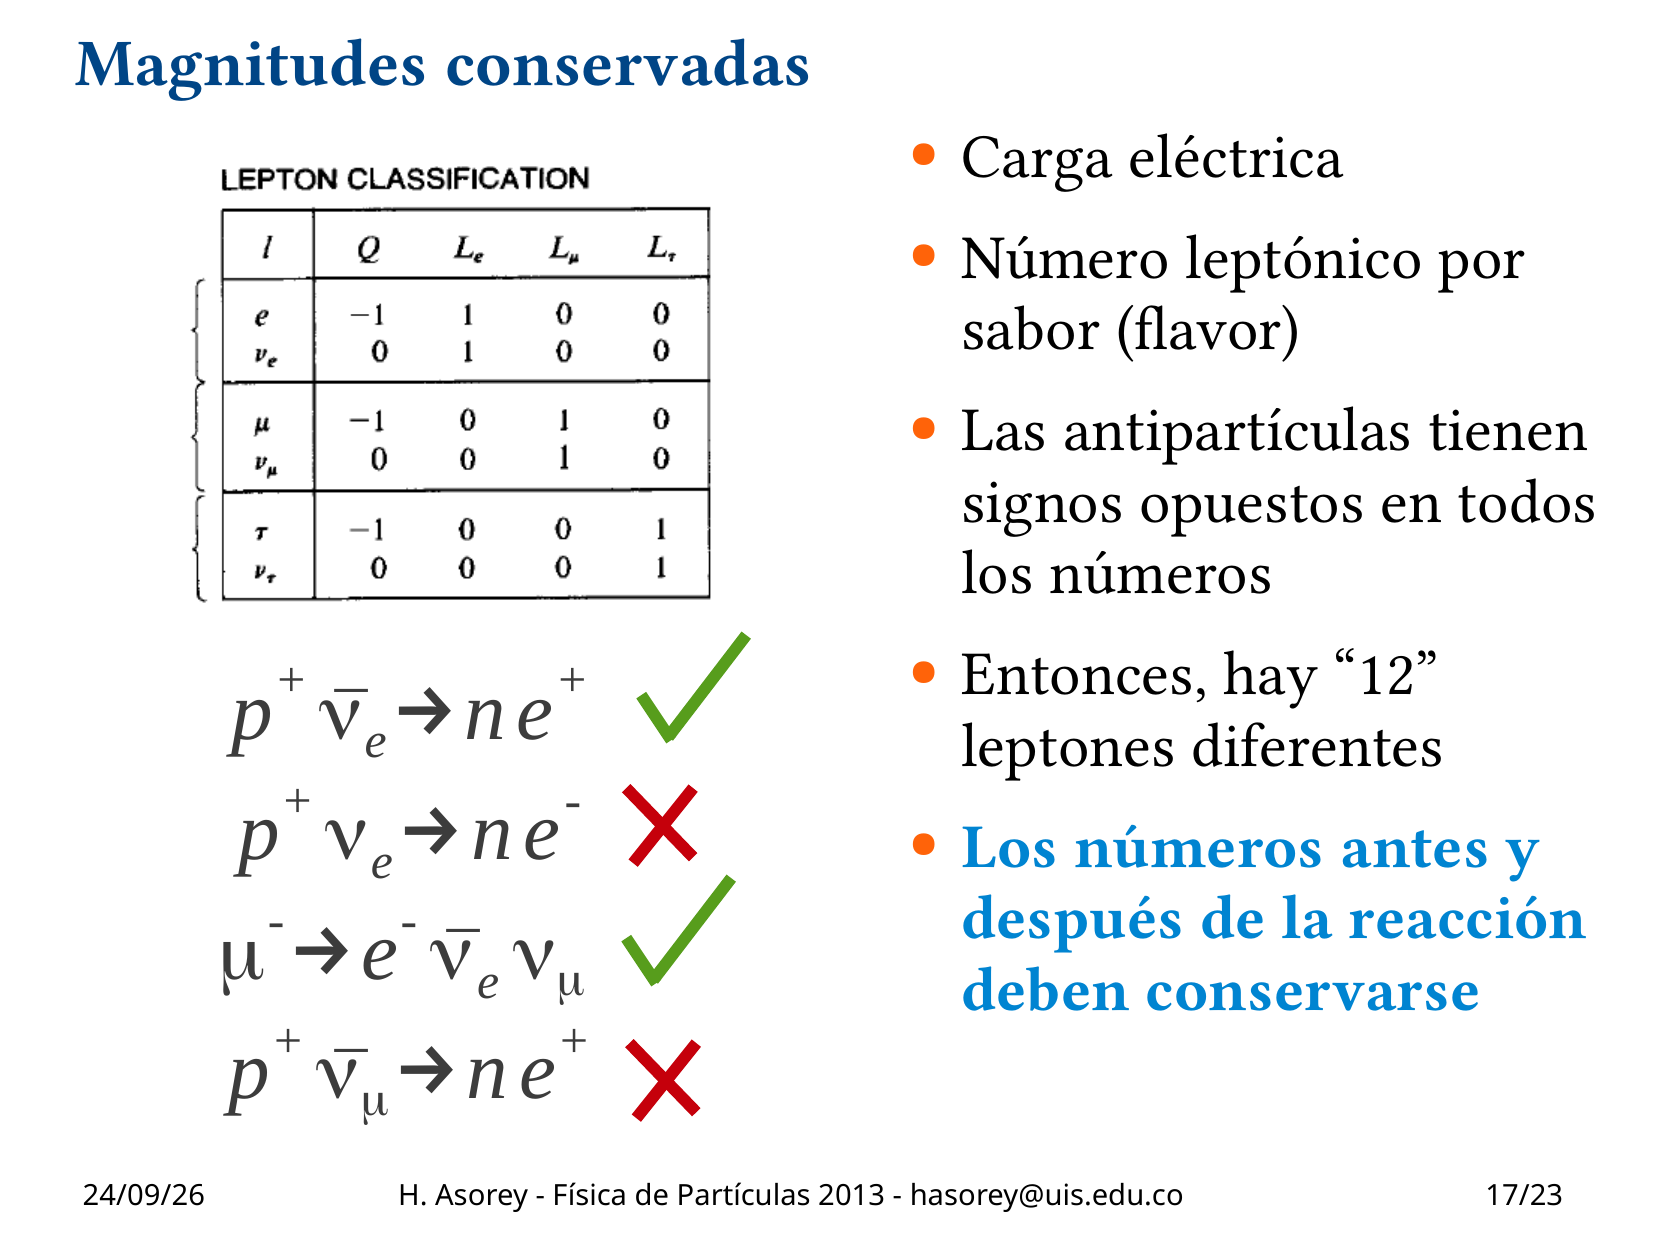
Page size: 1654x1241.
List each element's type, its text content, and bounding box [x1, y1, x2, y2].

picture [143, 150, 748, 630]
title Magnitudes conservadas [75, 13, 1564, 115]
list Carga eléctrica Número leptónico por sabor (flavor) Las antipartículas tienen signos opuestos en todos los números Entonces, hay “12” leptones diferentes Los números antes y después de la reacción deben conservarse [878, 121, 1606, 1126]
chart [210, 653, 597, 1129]
